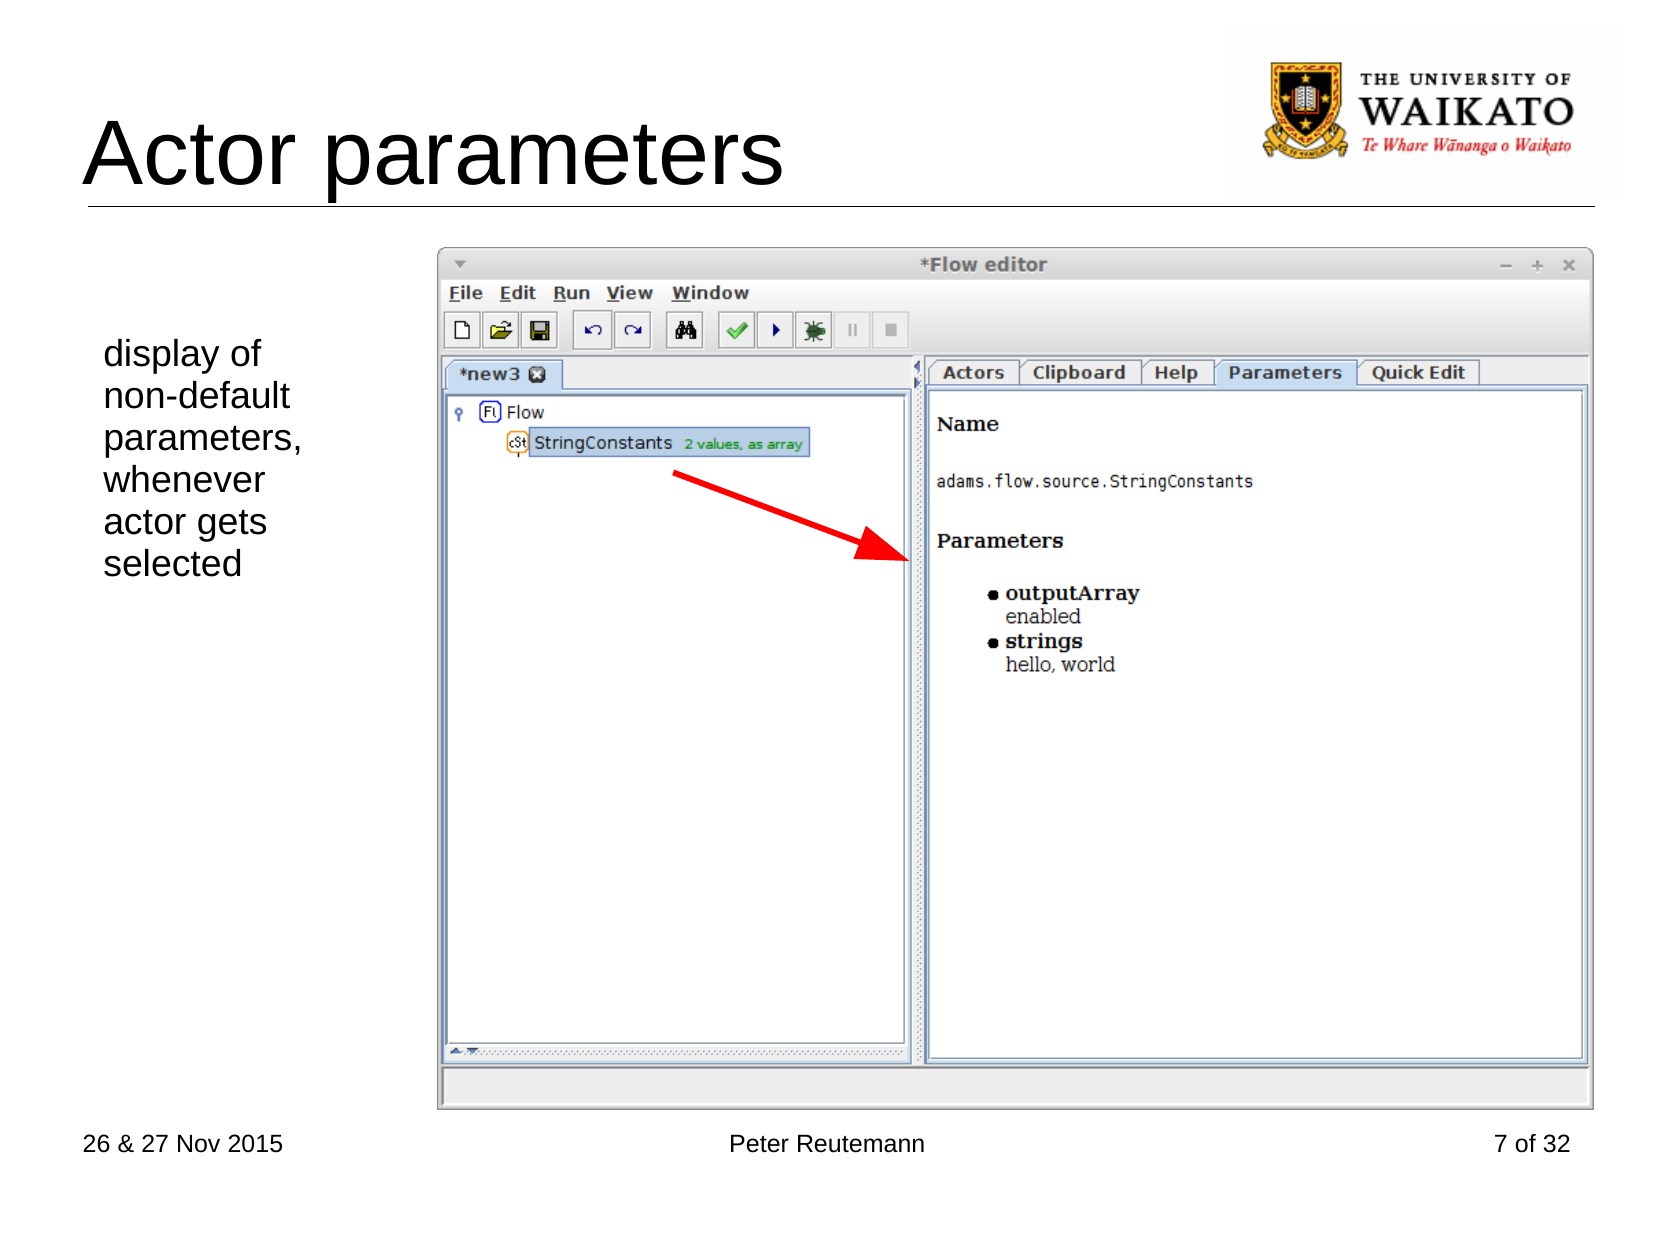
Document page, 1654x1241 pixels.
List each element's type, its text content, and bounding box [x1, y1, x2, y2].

title Actor parameters [82, 49, 1571, 257]
picture [437, 247, 1594, 1110]
picture [1228, 24, 1619, 201]
text_box display of non-default parameters, whenever actor gets selected [88, 324, 318, 592]
